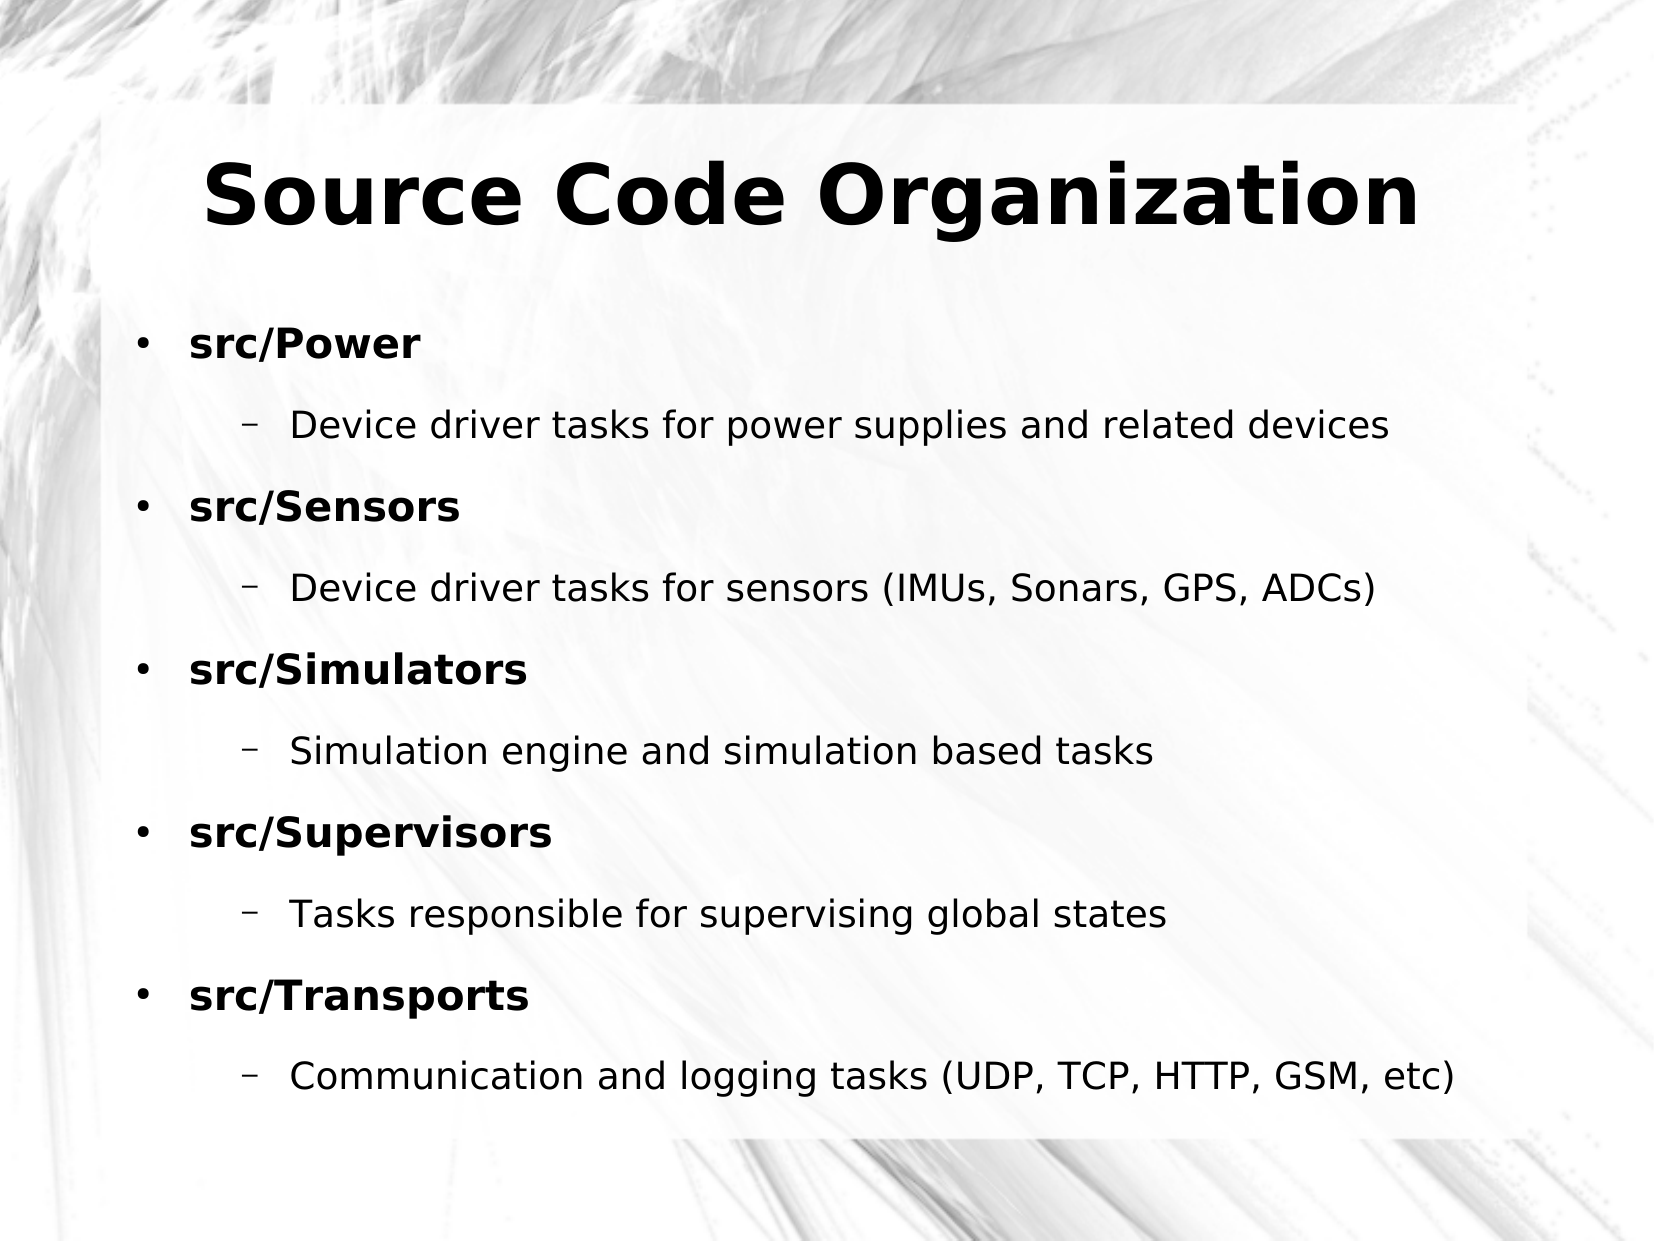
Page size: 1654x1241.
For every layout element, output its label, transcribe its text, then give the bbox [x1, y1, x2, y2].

picture [0, 0, 1654, 1241]
list src/Power Device driver tasks for power supplies and related devices src/Sensors Device driver tasks for sensors (IMUs, Sonars, GPS, ADCs) src/Simulators Simulation engine and simulation based tasks src/Supervisors Tasks responsible for supervising global states src/Transports Communication and logging tasks (UDP, TCP, HTTP, GSM, etc) [118, 319, 1571, 1099]
title Source Code Organization [118, 117, 1506, 275]
